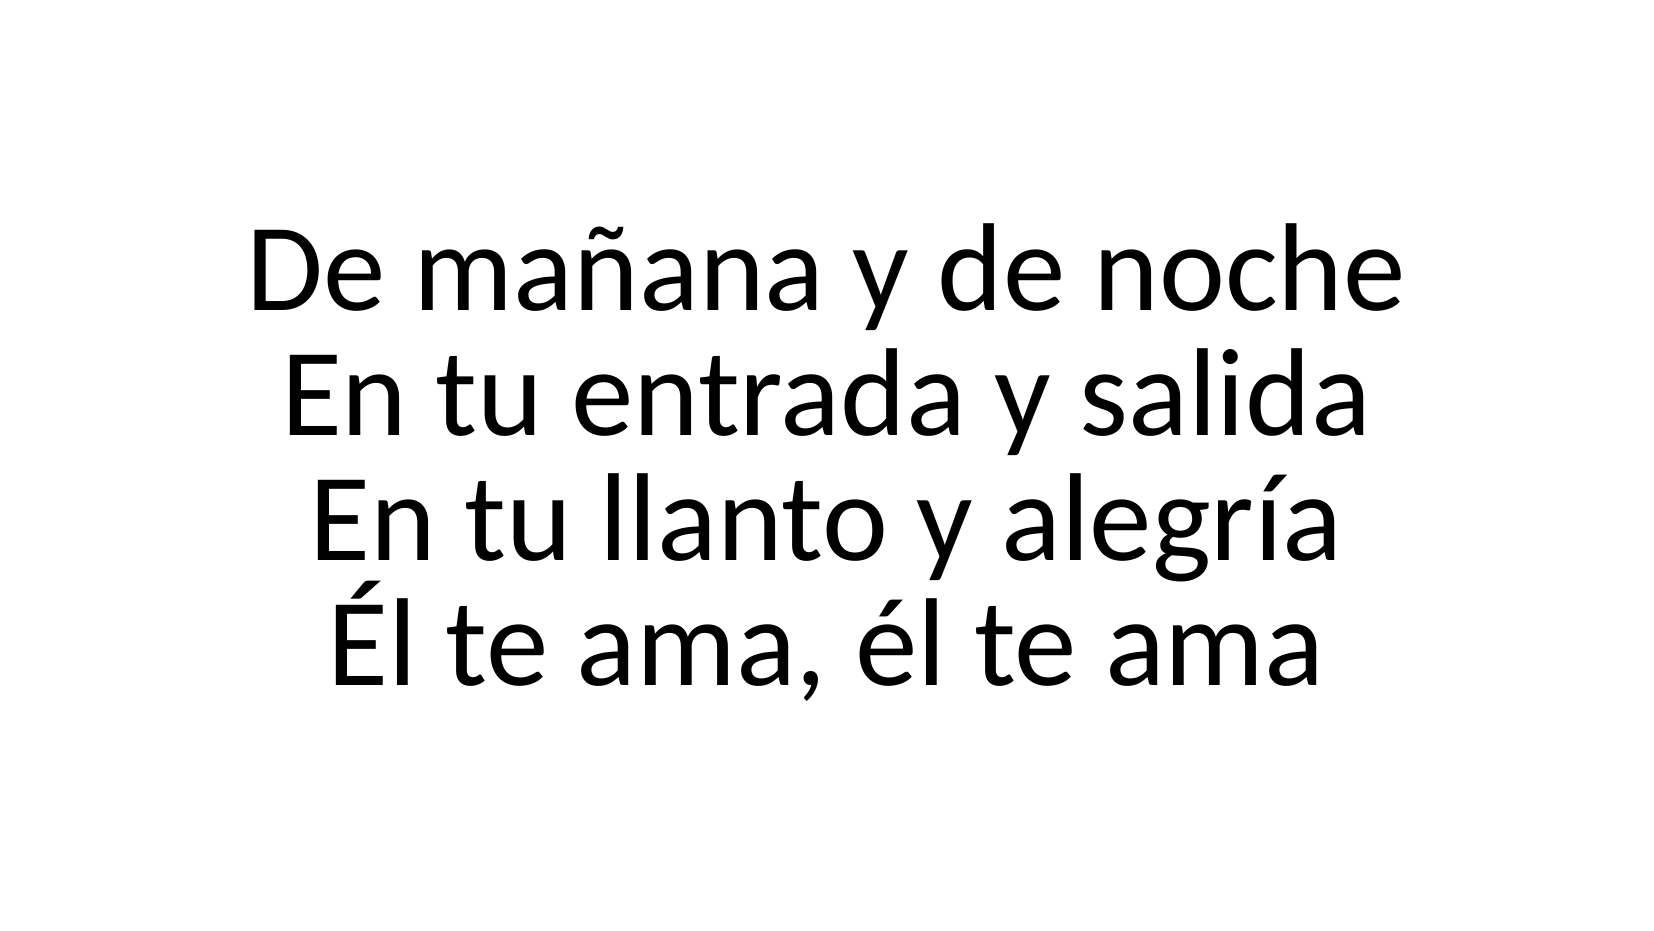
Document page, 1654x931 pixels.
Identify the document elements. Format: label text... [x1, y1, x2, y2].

title De mañana y de noche En tu entrada y salida En tu llanto y alegría Él te ama, él te ama [0, 3, 1654, 931]
